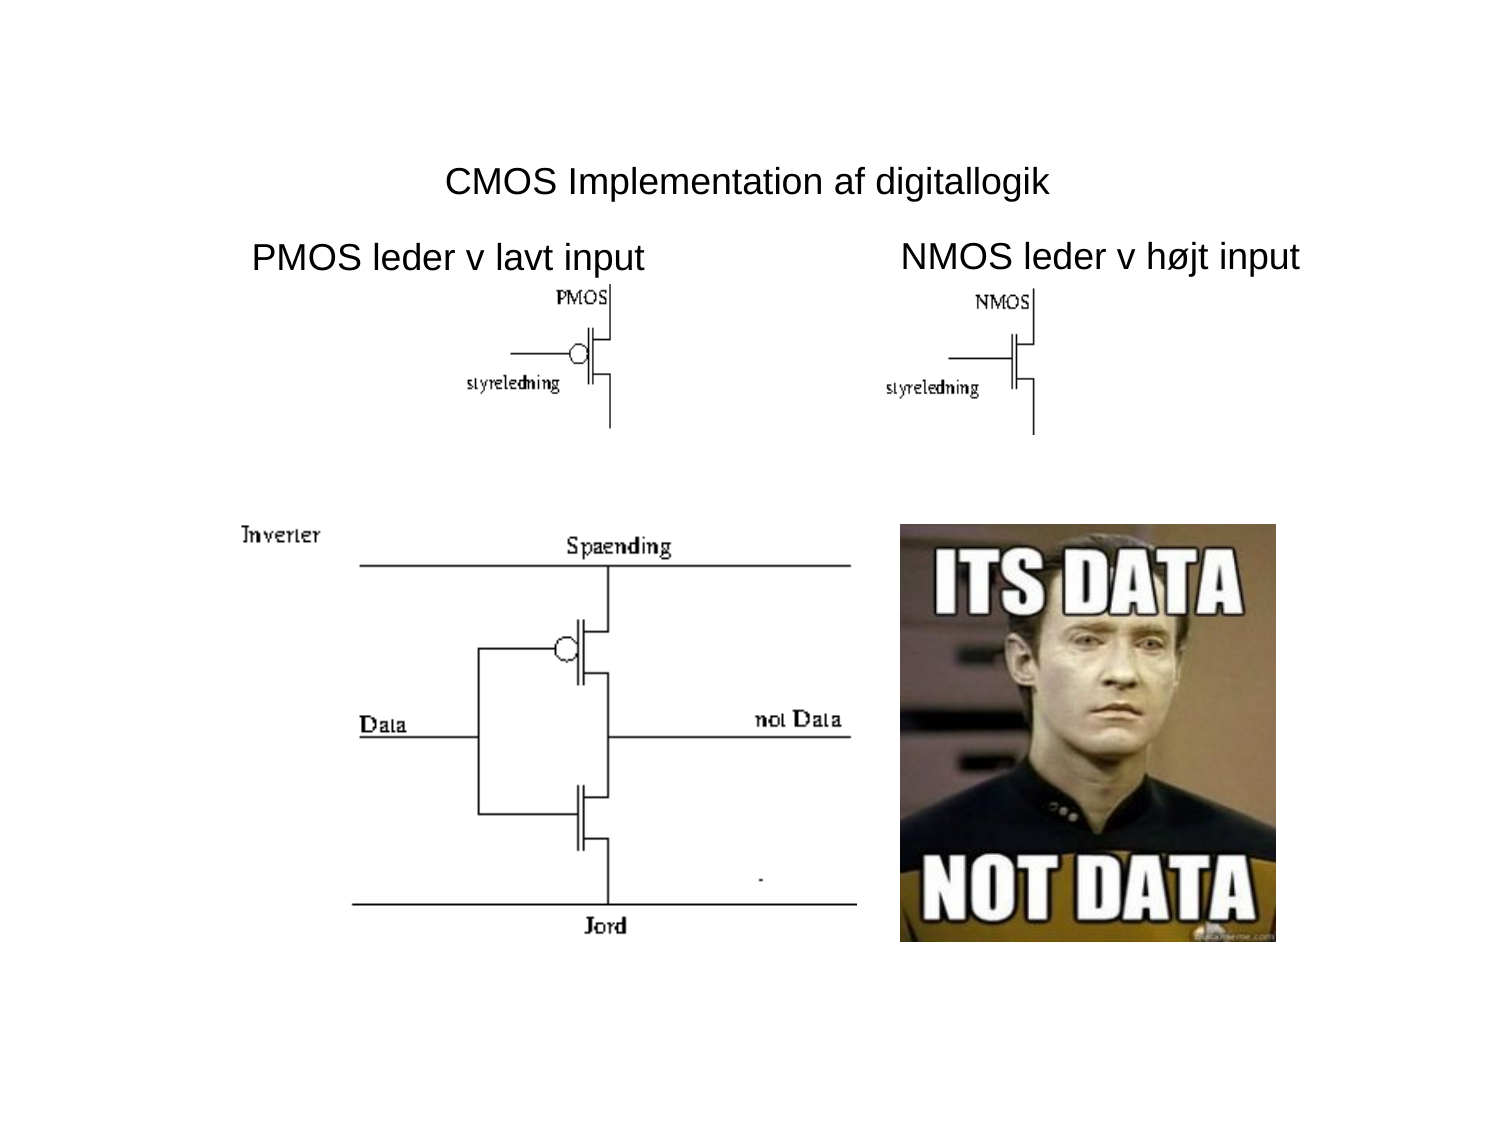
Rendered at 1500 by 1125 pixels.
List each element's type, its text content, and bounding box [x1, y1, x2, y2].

text_box CMOS Implementation af digitallogik [430, 149, 1066, 210]
picture [900, 524, 1276, 942]
picture [465, 284, 1036, 435]
picture [240, 524, 857, 936]
text_box NMOS leder v højt input [885, 224, 1316, 285]
text_box PMOS leder v lavt input [236, 225, 661, 286]
